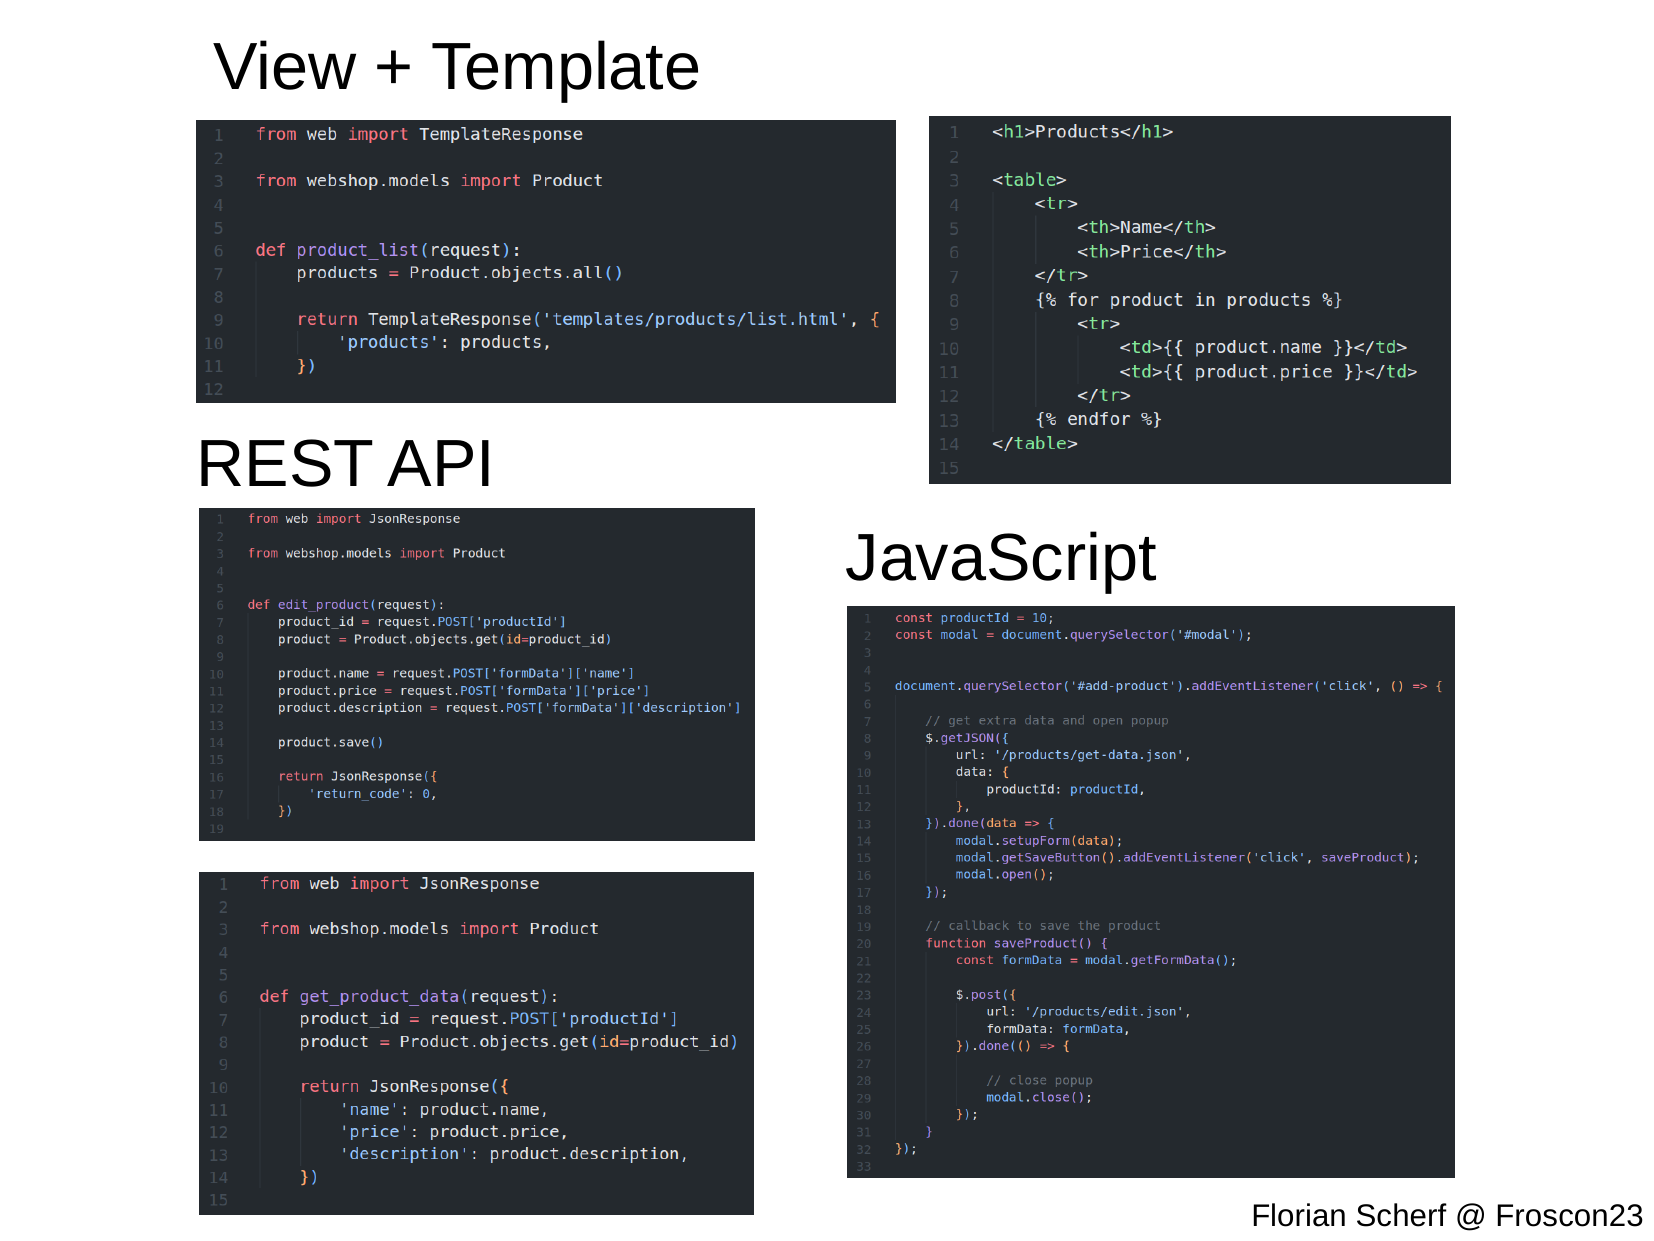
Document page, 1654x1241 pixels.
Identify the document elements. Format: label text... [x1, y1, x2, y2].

picture [199, 872, 754, 1215]
title JavaScript [755, 454, 1654, 662]
title View + Template [0, 0, 1202, 170]
picture [847, 662, 1455, 1178]
title REST API [0, 359, 1090, 567]
picture [196, 170, 896, 359]
list Florian Scherf @ Froscon23 [1180, 1198, 1654, 1241]
picture [929, 116, 1451, 454]
picture [199, 567, 755, 841]
